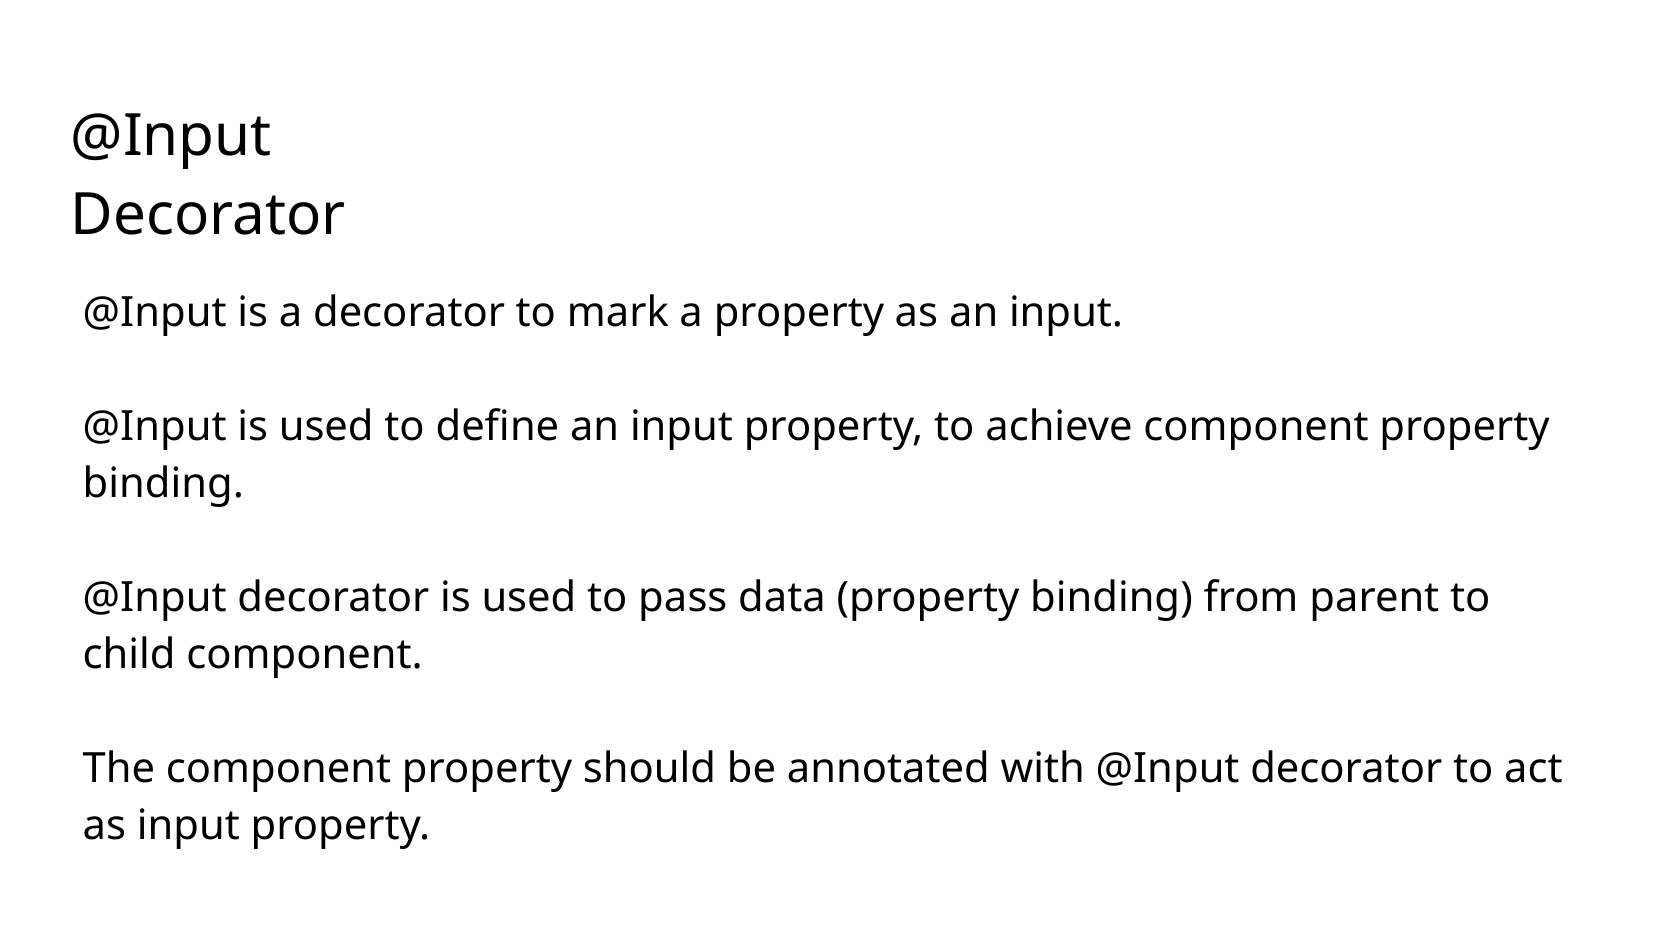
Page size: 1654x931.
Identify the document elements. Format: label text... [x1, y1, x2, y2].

subtitle @Input is a decorator to mark a property as an input. @Input is used to define an input property, to achieve component property binding. @Input decorator is used to pass data (property binding) from parent to child component. The component property should be annotated with @Input decorator to act as input property. [82, 266, 1571, 810]
title @Input Decorator [70, 94, 556, 250]
